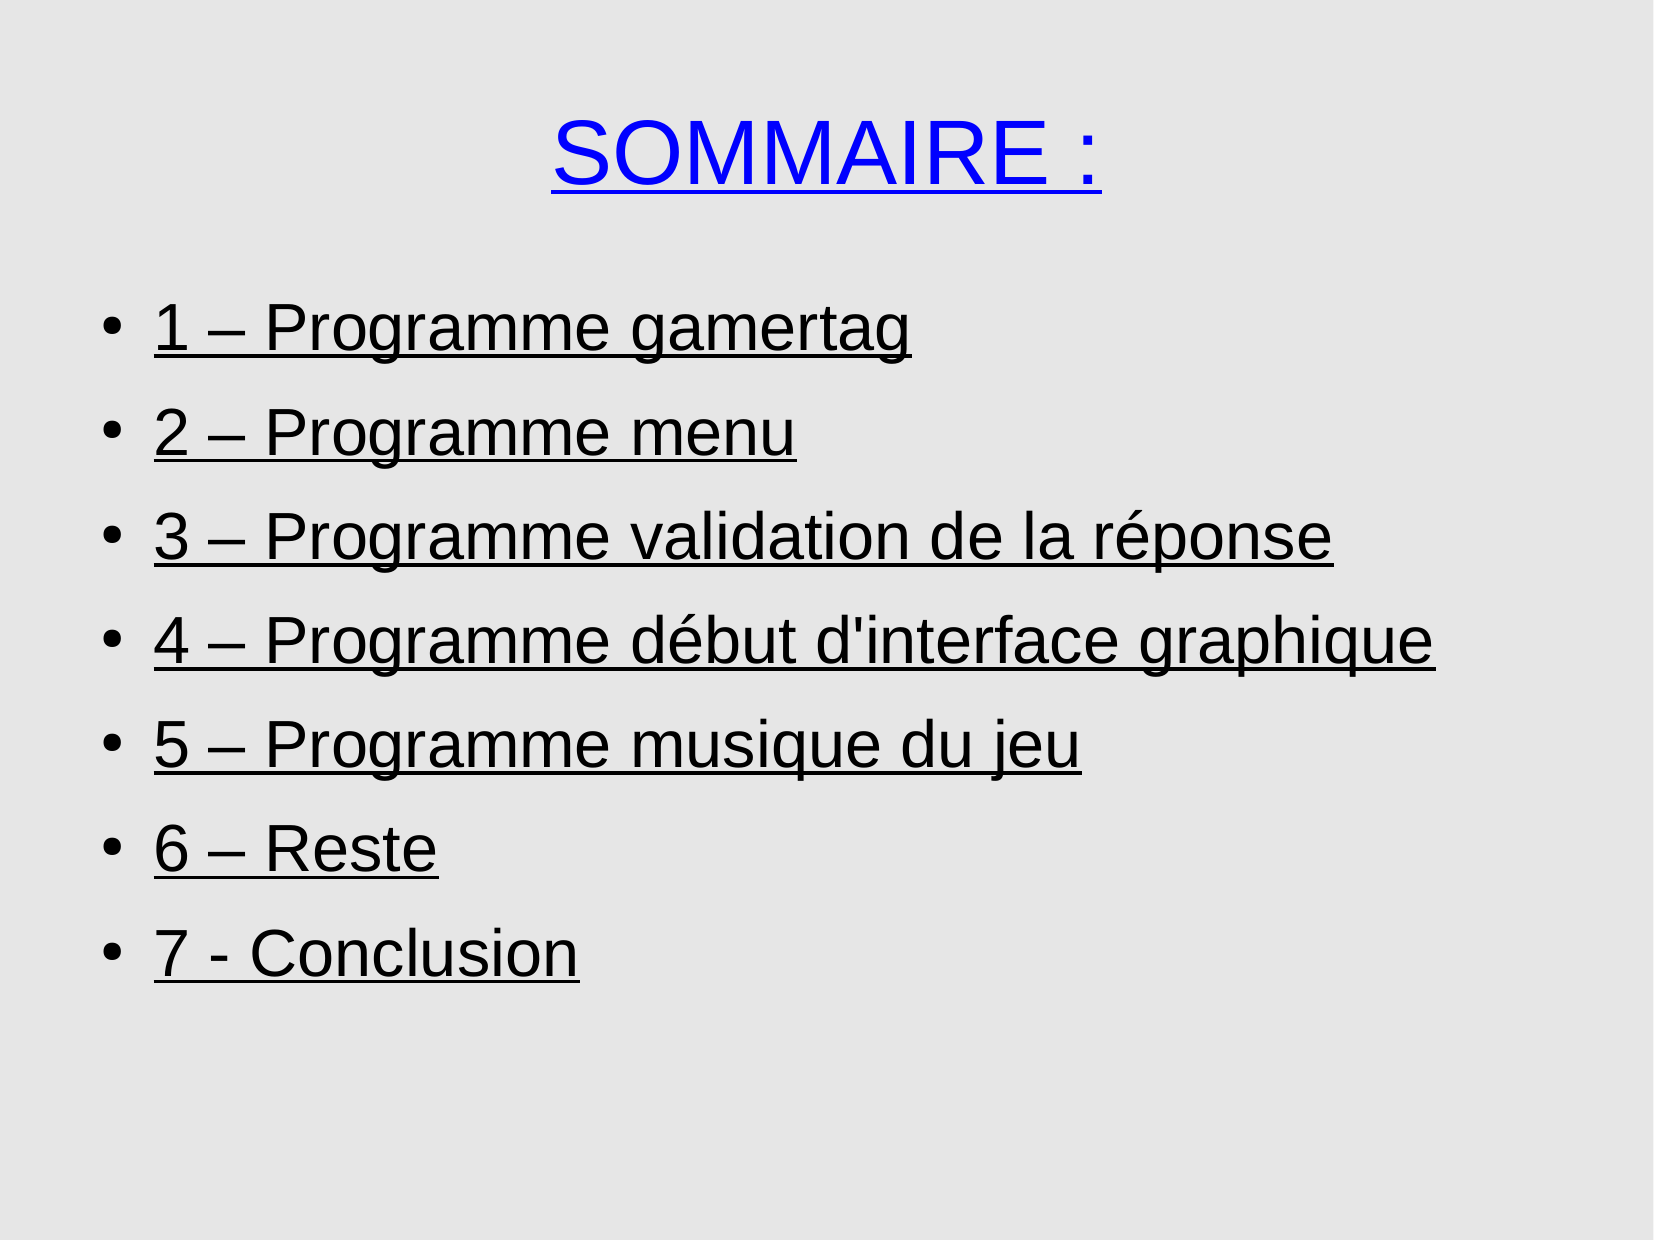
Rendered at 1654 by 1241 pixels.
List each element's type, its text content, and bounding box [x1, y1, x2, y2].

list 1 – Programme gamertag 2 – Programme menu 3 – Programme validation de la réponse 4 – Programme début d'interface graphique 5 – Programme musique du jeu 6 – Reste 7 - Conclusion [82, 290, 1571, 1109]
title SOMMAIRE : [82, 49, 1571, 257]
